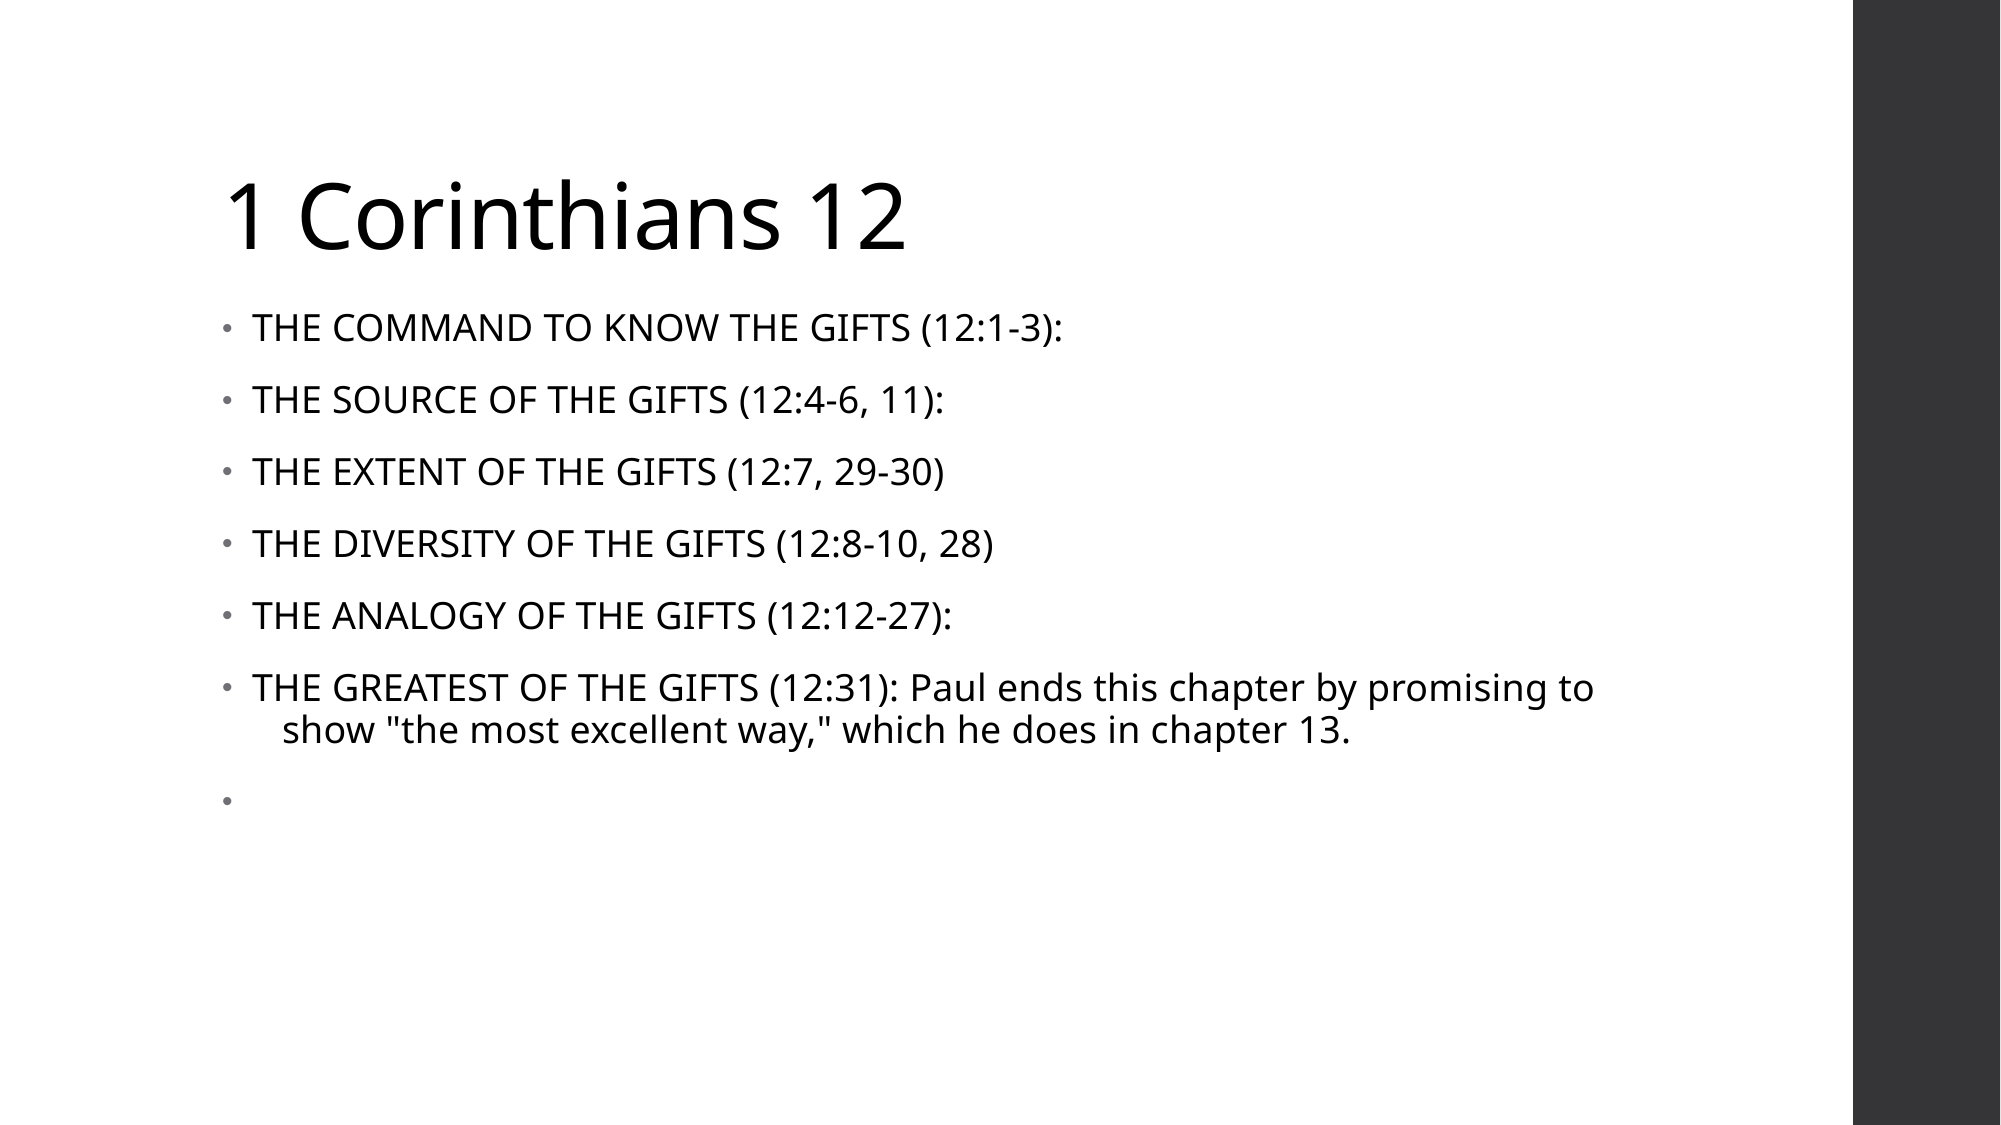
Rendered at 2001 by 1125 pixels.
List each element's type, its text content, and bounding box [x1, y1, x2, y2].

list THE COMMAND TO KNOW THE GIFTS (12:1-3): THE SOURCE OF THE GIFTS (12:4-6, 11): THE EXTENT OF THE GIFTS (12:7, 29-30) THE DIVERSITY OF THE GIFTS (12:8-10, 28) THE ANALOGY OF THE GIFTS (12:12-27): THE GREATEST OF THE GIFTS (12:31): Paul ends this chapter by promising to show "the most excellent way," which he does in chapter 13. [206, 299, 1617, 1014]
title 1 Corinthians 12 [206, 60, 1797, 278]
